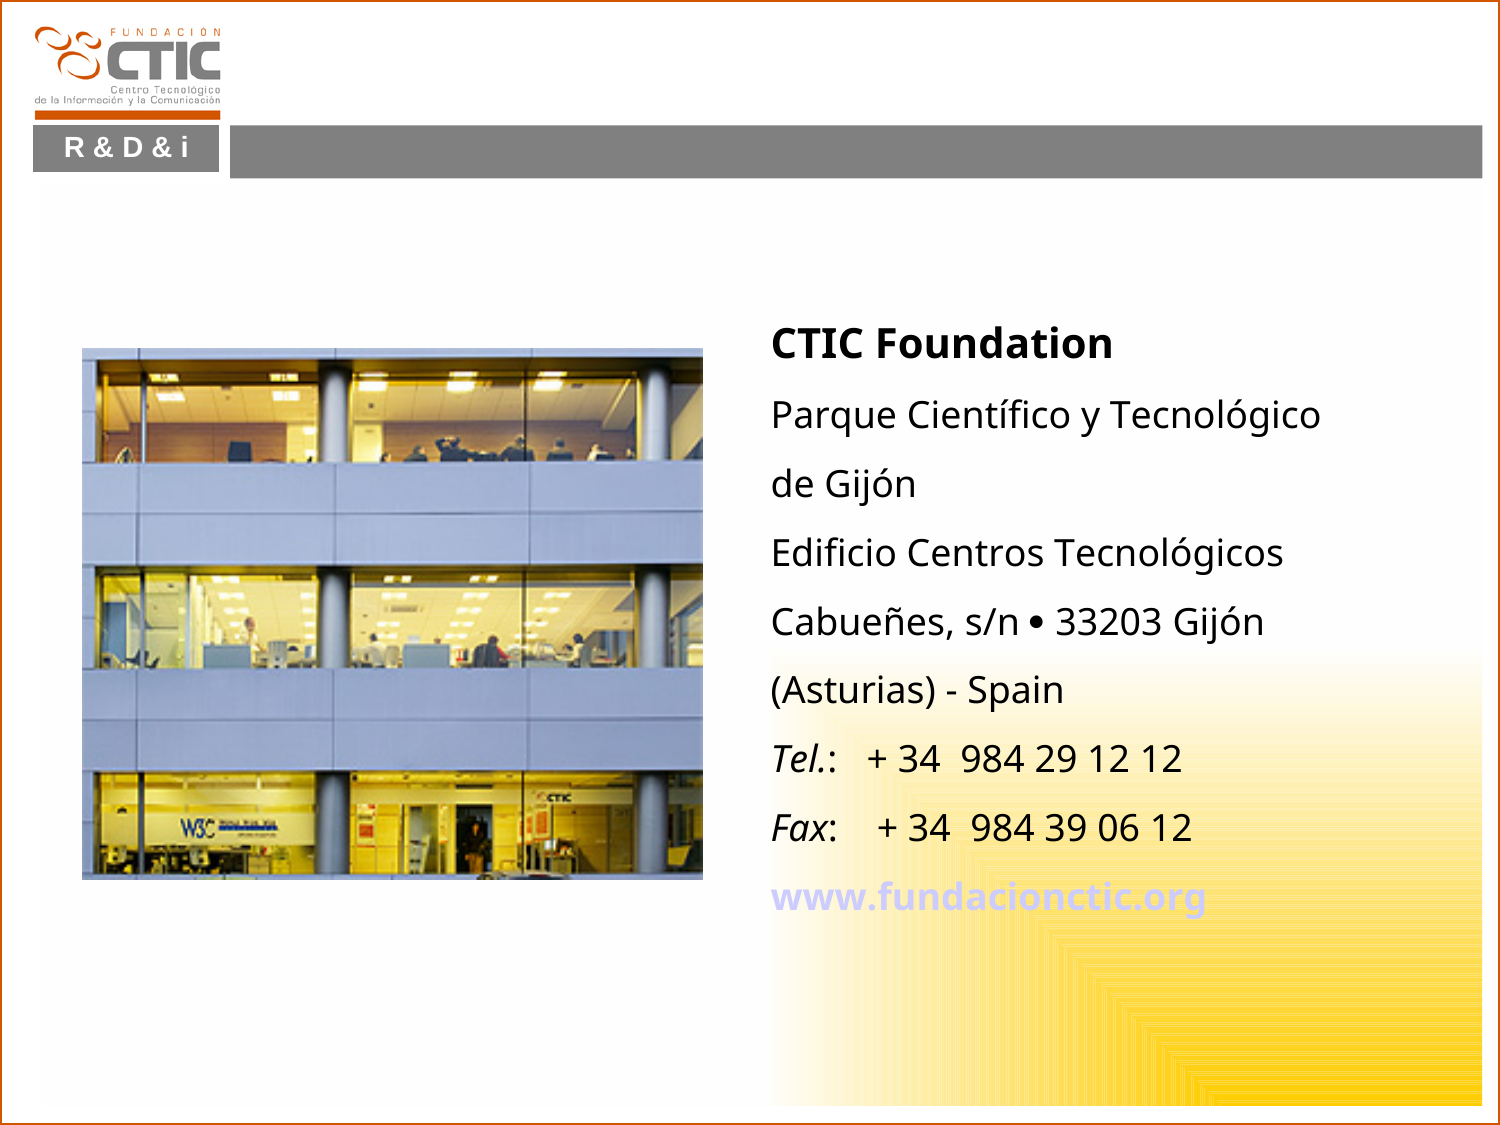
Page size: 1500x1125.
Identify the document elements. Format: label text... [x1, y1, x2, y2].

picture [82, 348, 703, 880]
text_box CTIC Foundation Parque Científico y Tecnológico de Gijón Edificio Centros Tecnológicos Cabueñes, s/n  33203 Gijón (Asturias) - Spain Tel.: + 34 984 29 12 12 Fax: + 34 984 39 06 12 www.fundacionctic.org [755, 303, 1447, 930]
picture [34, 14, 224, 125]
text_box [41, 184, 1483, 1106]
